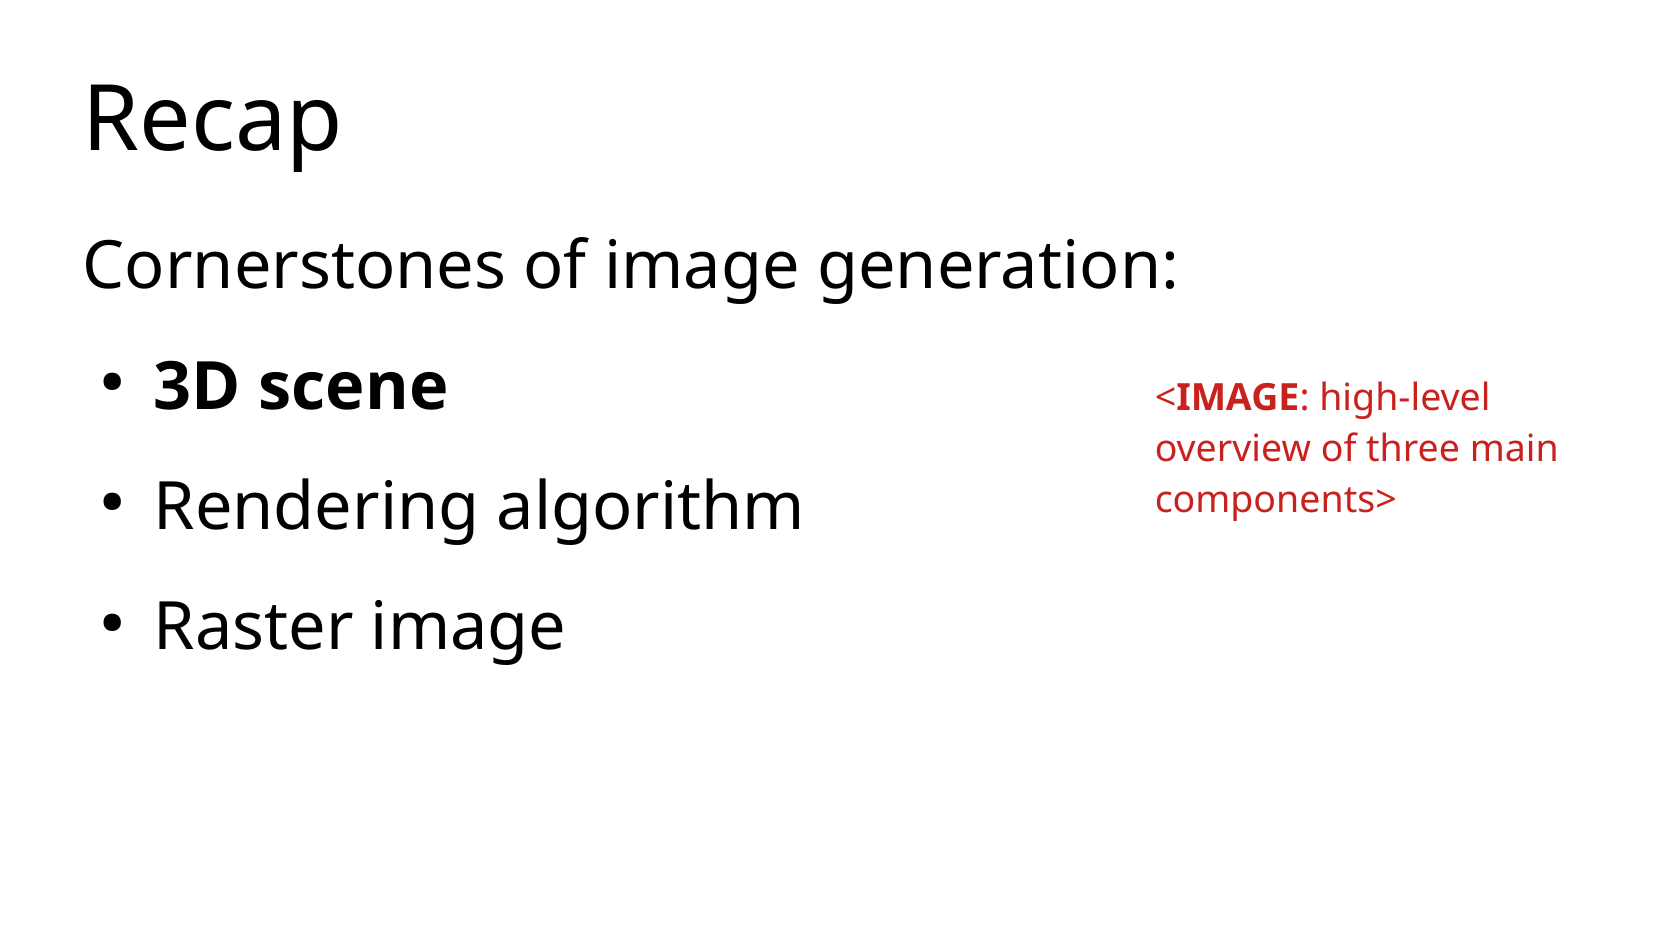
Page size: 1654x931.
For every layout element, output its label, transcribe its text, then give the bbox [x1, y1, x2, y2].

text_box <IMAGE: high-level overview of three main components> [1140, 363, 1576, 471]
title Recap [82, 37, 1571, 193]
list Cornerstones of image generation: 3D scene Rendering algorithm Raster image [82, 217, 1571, 758]
